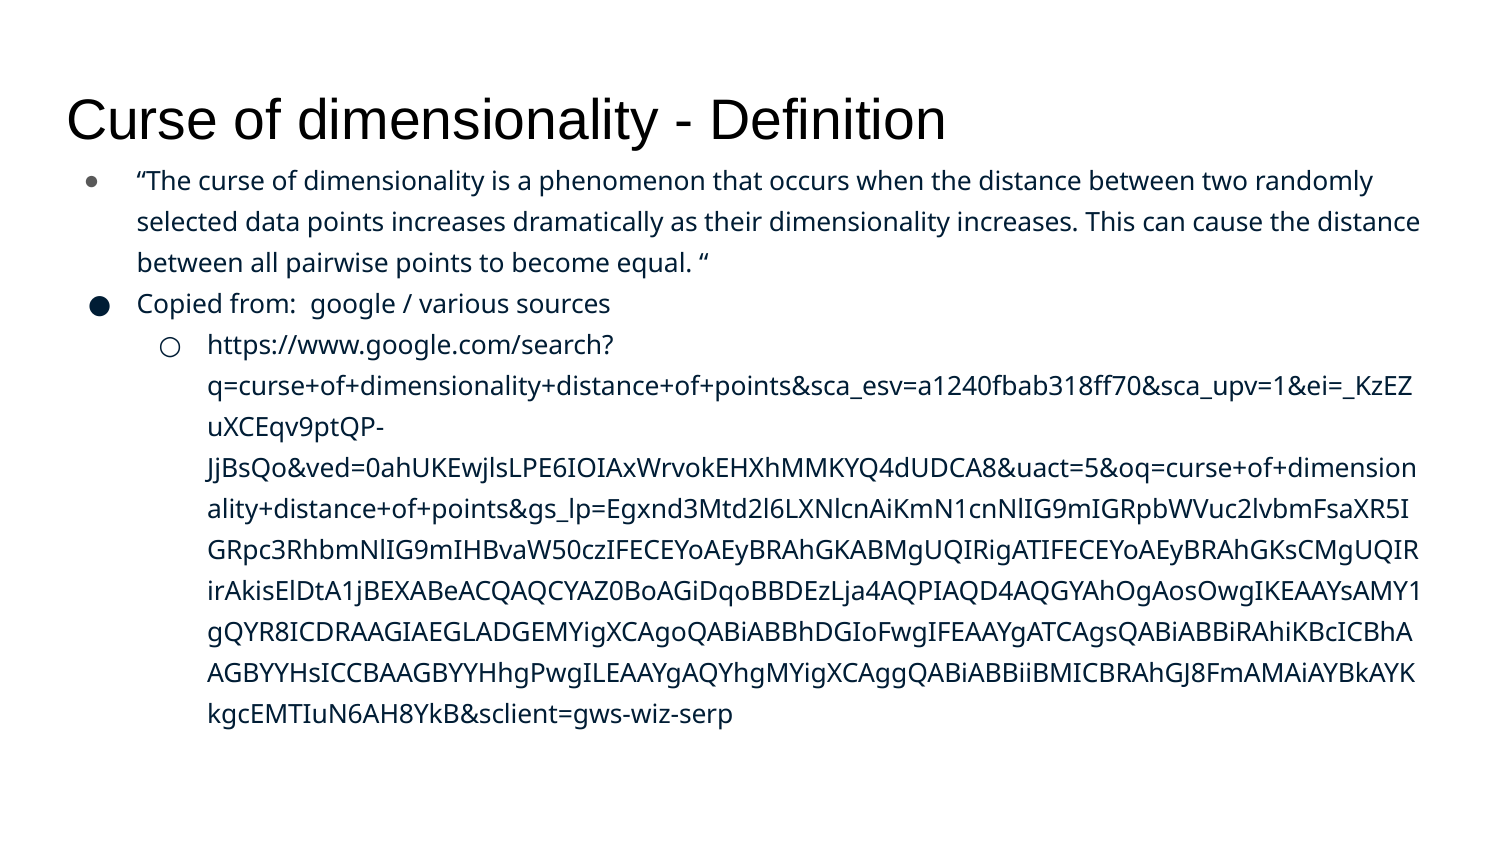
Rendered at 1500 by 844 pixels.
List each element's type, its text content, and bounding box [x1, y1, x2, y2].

title Curse of dimensionality - Definition [51, 72, 1449, 141]
list “The curse of dimensionality is a phenomenon that occurs when the distance between two randomly selected data points increases dramatically as their dimensionality increases. This can cause the distance between all pairwise points to become equal. “ Copied from: google / various sources https://www.google.com/search?q=curse+of+dimensionality+distance+of+points&sca_esv=a1240fbab318ff70&sca_upv=1&ei=_KzEZuXCEqv9ptQP-JjBsQo&ved=0ahUKEwjlsLPE6IOIAxWrvokEHXhMMKYQ4dUDCA8&uact=5&oq=curse+of+dimensionality+distance+of+points&gs_lp=Egxnd3Mtd2l6LXNlcnAiKmN1cnNlIG9mIGRpbWVuc2lvbmFsaXR5IGRpc3RhbmNlIG9mIHBvaW50czIFECEYoAEyBRAhGKABMgUQIRigATIFECEYoAEyBRAhGKsCMgUQIRirAkisElDtA1jBEXABeACQAQCYAZ0BoAGiDqoBBDEzLja4AQPIAQD4AQGYAhOgAosOwgIKEAAYsAMY1gQYR8ICDRAAGIAEGLADGEMYigXCAgoQABiABBhDGIoFwgIFEAAYgATCAgsQABiABBiRAhiKBcICBhAAGBYYHsICCBAAGBYYHhgPwgILEAAYgAQYhgMYigXCAggQABiABBiiBMICBRAhGJ8FmAMAiAYBkAYKkgcEMTIuN6AH8YkB&sclient=gws-wiz-serp [51, 141, 1449, 750]
